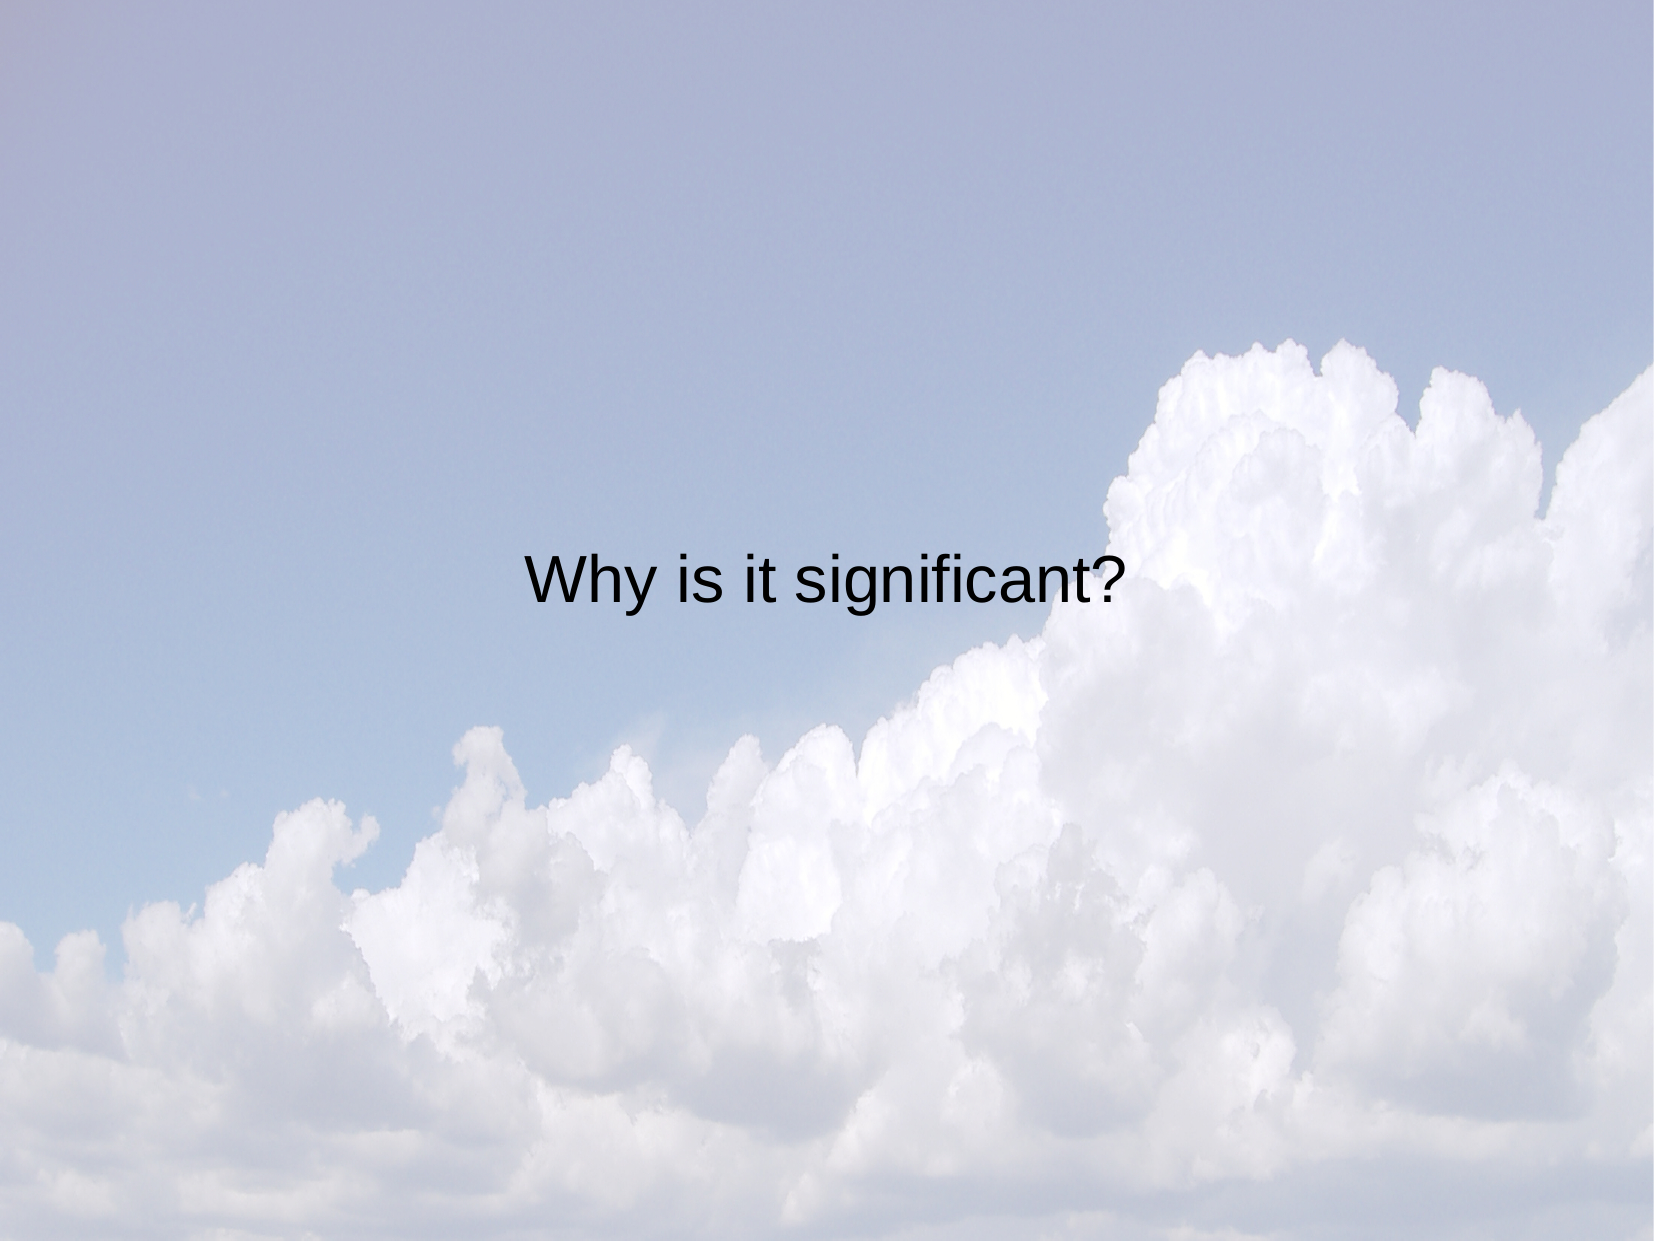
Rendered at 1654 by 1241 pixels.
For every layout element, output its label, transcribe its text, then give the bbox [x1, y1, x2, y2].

picture [0, 0, 1654, 1241]
subtitle Why is it significant? [82, 49, 1571, 1109]
